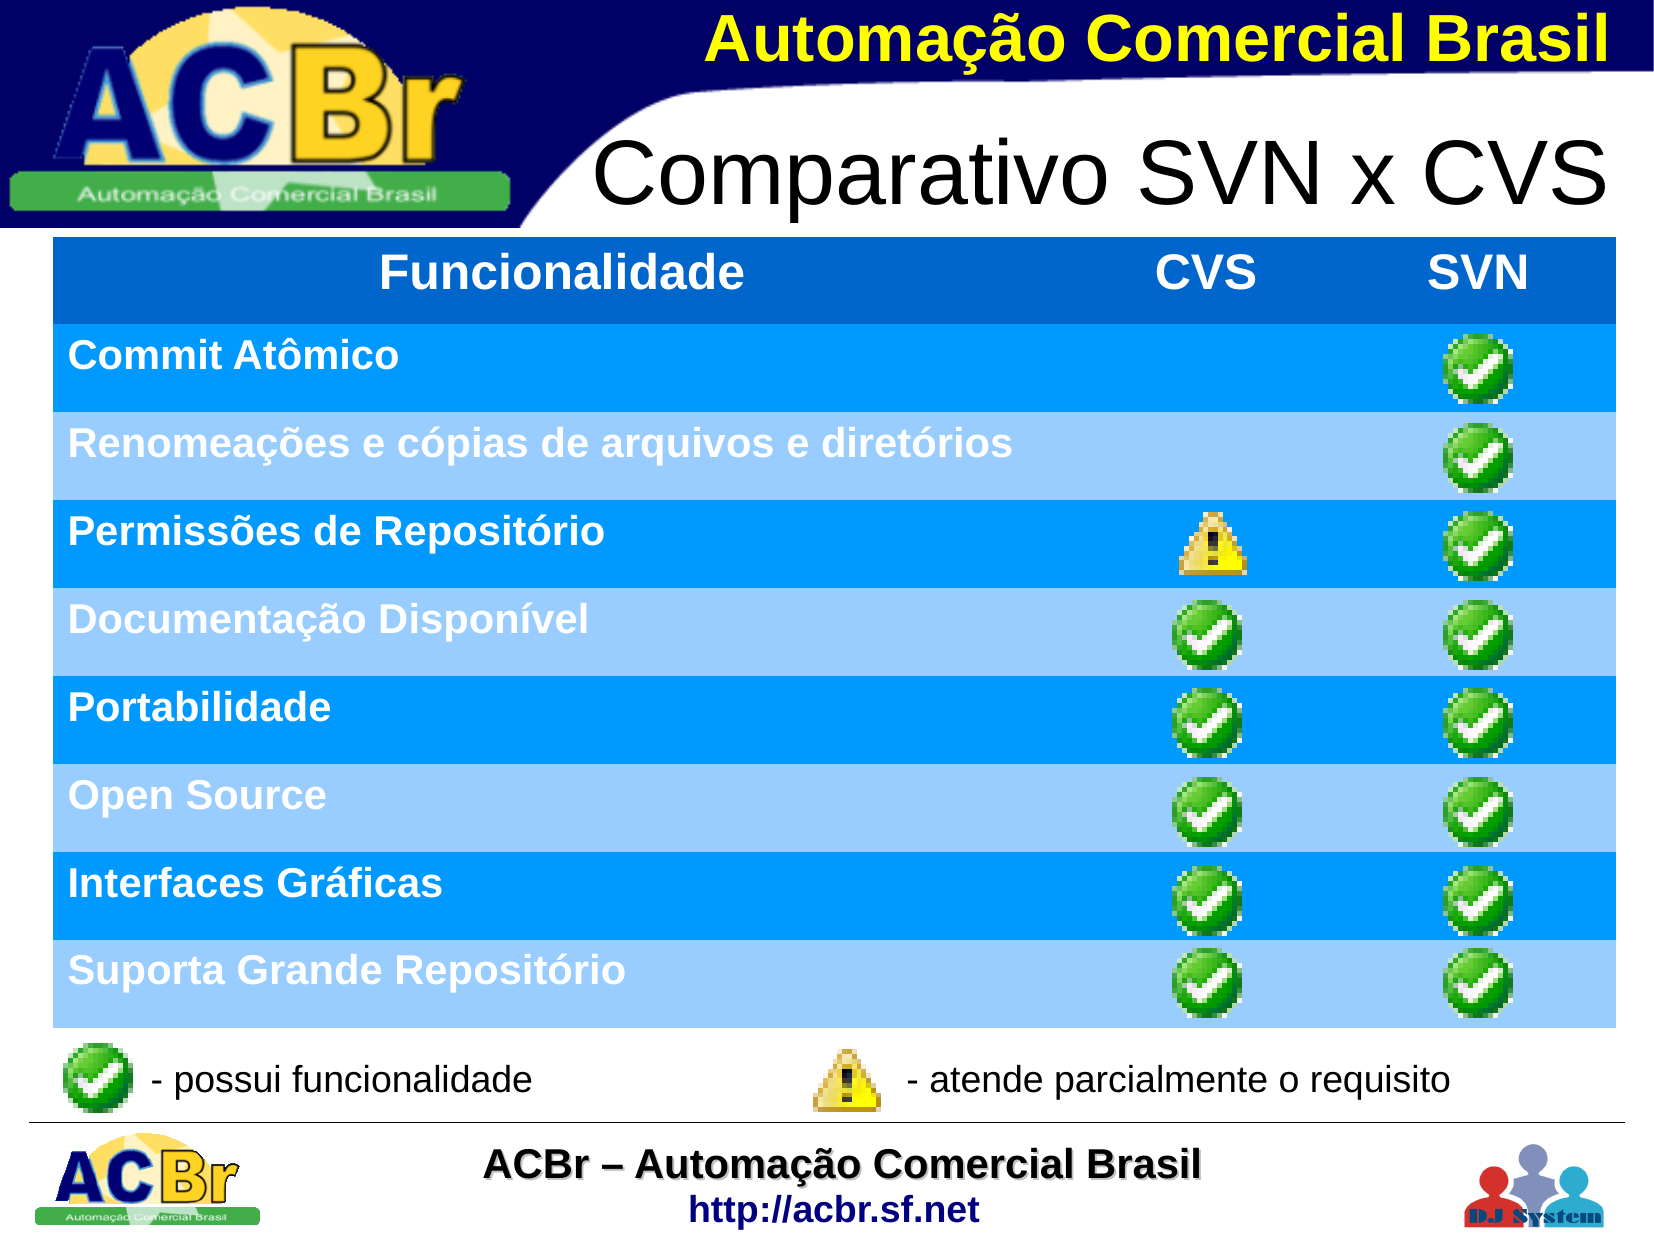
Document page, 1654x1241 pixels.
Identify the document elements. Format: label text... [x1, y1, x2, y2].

table_cell [1072, 500, 1340, 588]
table_cell Permissões de Repositório [53, 500, 1072, 588]
table_cell [1340, 852, 1616, 940]
table_cell [1340, 412, 1616, 500]
picture [1167, 861, 1247, 941]
table_cell [1072, 852, 1340, 940]
picture [1439, 330, 1518, 409]
picture [1439, 861, 1518, 941]
picture [1167, 595, 1247, 675]
picture [1175, 508, 1252, 585]
table_cell Suporta Grande Repositório [53, 940, 1072, 1028]
table_cell [1072, 588, 1340, 676]
text_box - atende parcialmente o requisito [891, 1051, 1542, 1109]
table_cell [1340, 588, 1616, 676]
picture [1439, 684, 1518, 763]
picture [1167, 684, 1247, 763]
table_cell [1340, 500, 1616, 588]
table_cell [1340, 676, 1616, 764]
text_box - possui funcionalidade [135, 1051, 786, 1109]
table_cell [1072, 940, 1340, 1028]
picture [1439, 944, 1518, 1023]
picture [1439, 418, 1518, 498]
table_cell Interfaces Gráficas [53, 852, 1072, 940]
picture [1439, 595, 1518, 675]
table_cell [1340, 764, 1616, 852]
table_header Funcionalidade [53, 237, 1072, 324]
table_cell Documentação Disponível [53, 588, 1072, 676]
table_cell [1072, 412, 1340, 500]
table_cell [1340, 324, 1616, 412]
picture [0, 0, 1654, 228]
table_cell [1072, 324, 1340, 412]
table_header CVS [1072, 237, 1340, 324]
table_header SVN [1340, 237, 1616, 324]
picture [1439, 507, 1518, 586]
table_cell Renomeações e cópias de arquivos e diretórios [53, 412, 1072, 500]
picture [59, 1039, 138, 1118]
picture [1167, 944, 1247, 1023]
picture [1463, 1144, 1607, 1229]
table_cell [1072, 764, 1340, 852]
table_cell Commit Atômico [53, 324, 1072, 412]
table_cell [1072, 676, 1340, 764]
picture [33, 1131, 261, 1228]
table_cell Open Source [53, 764, 1072, 852]
table_cell Portabilidade [53, 676, 1072, 764]
title Comparativo SVN x CVS [555, 121, 1648, 224]
picture [809, 1045, 886, 1122]
table_cell [1340, 940, 1616, 1028]
picture [1439, 773, 1518, 852]
picture [1167, 773, 1247, 852]
